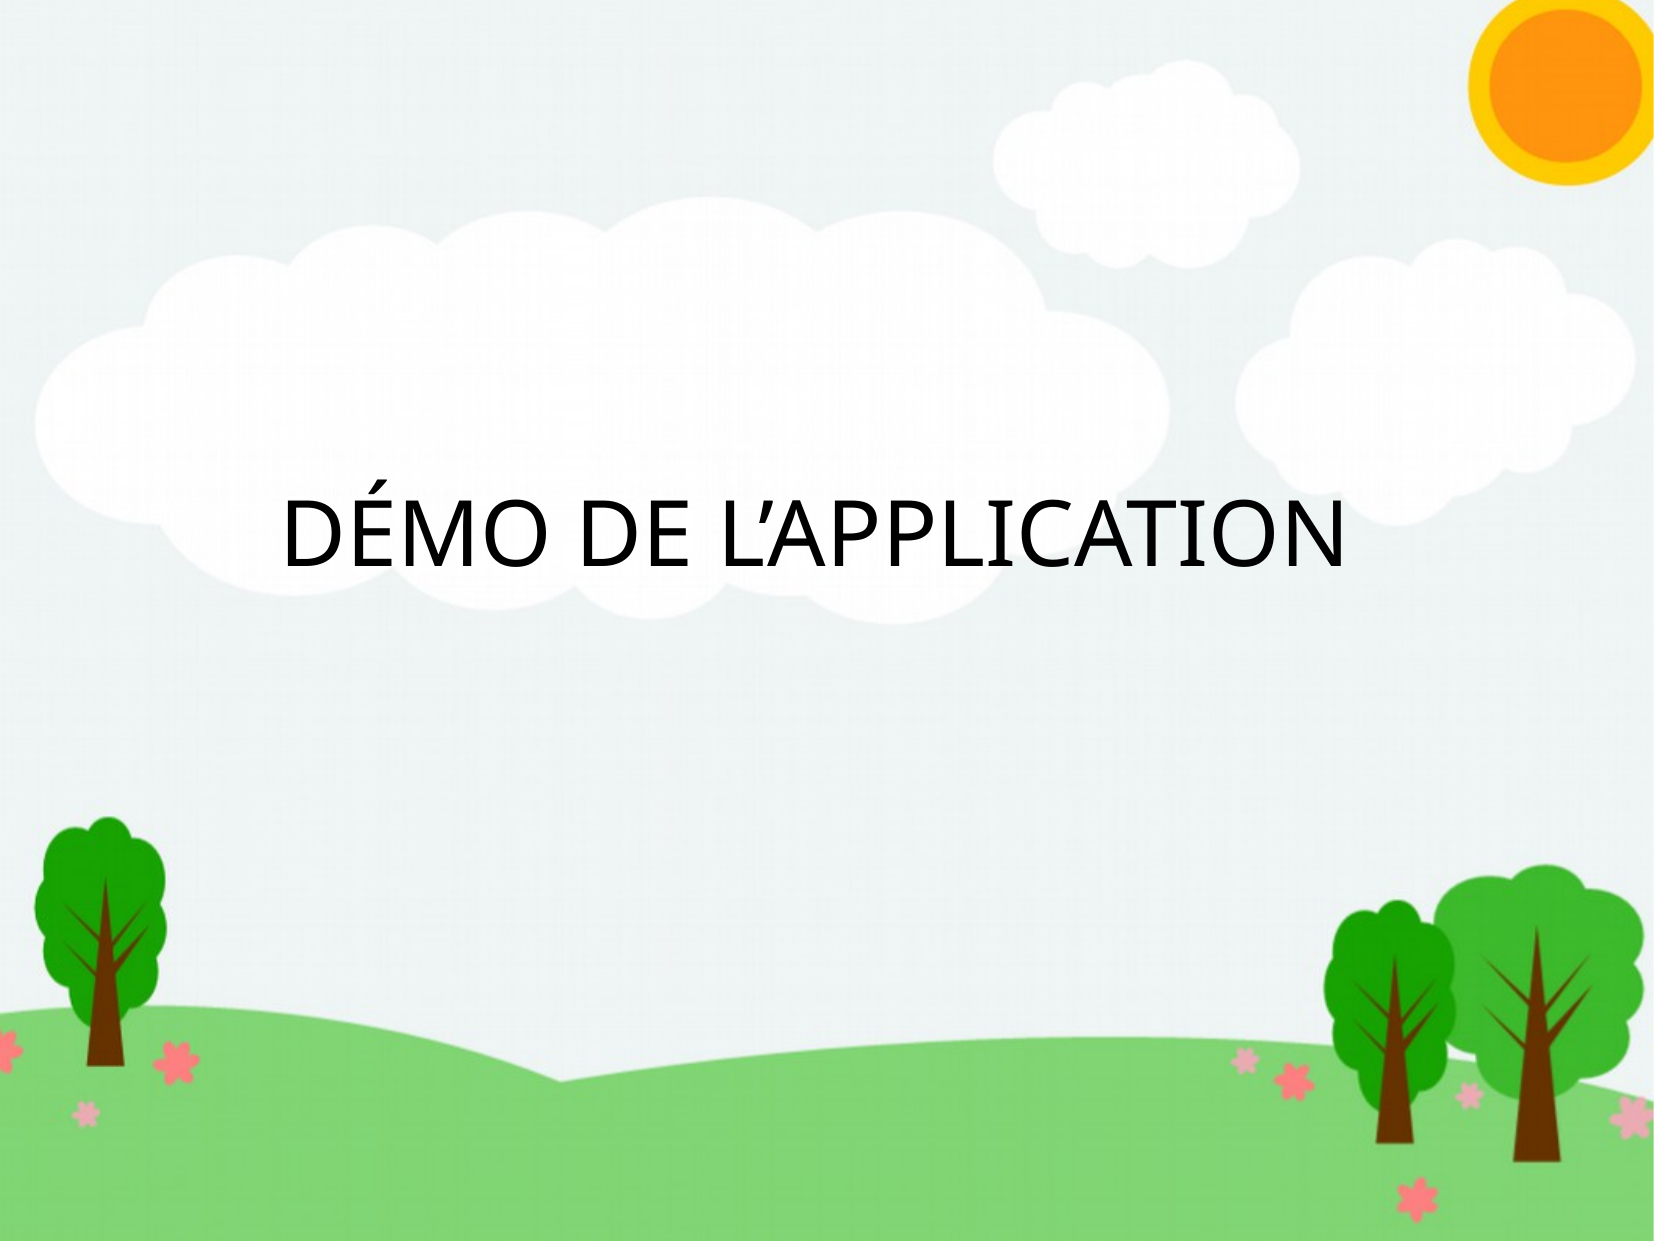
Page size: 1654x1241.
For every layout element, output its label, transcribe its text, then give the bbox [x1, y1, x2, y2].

title DÉMO DE L’APPLICATION [82, 384, 1548, 678]
picture [0, 0, 1654, 1241]
